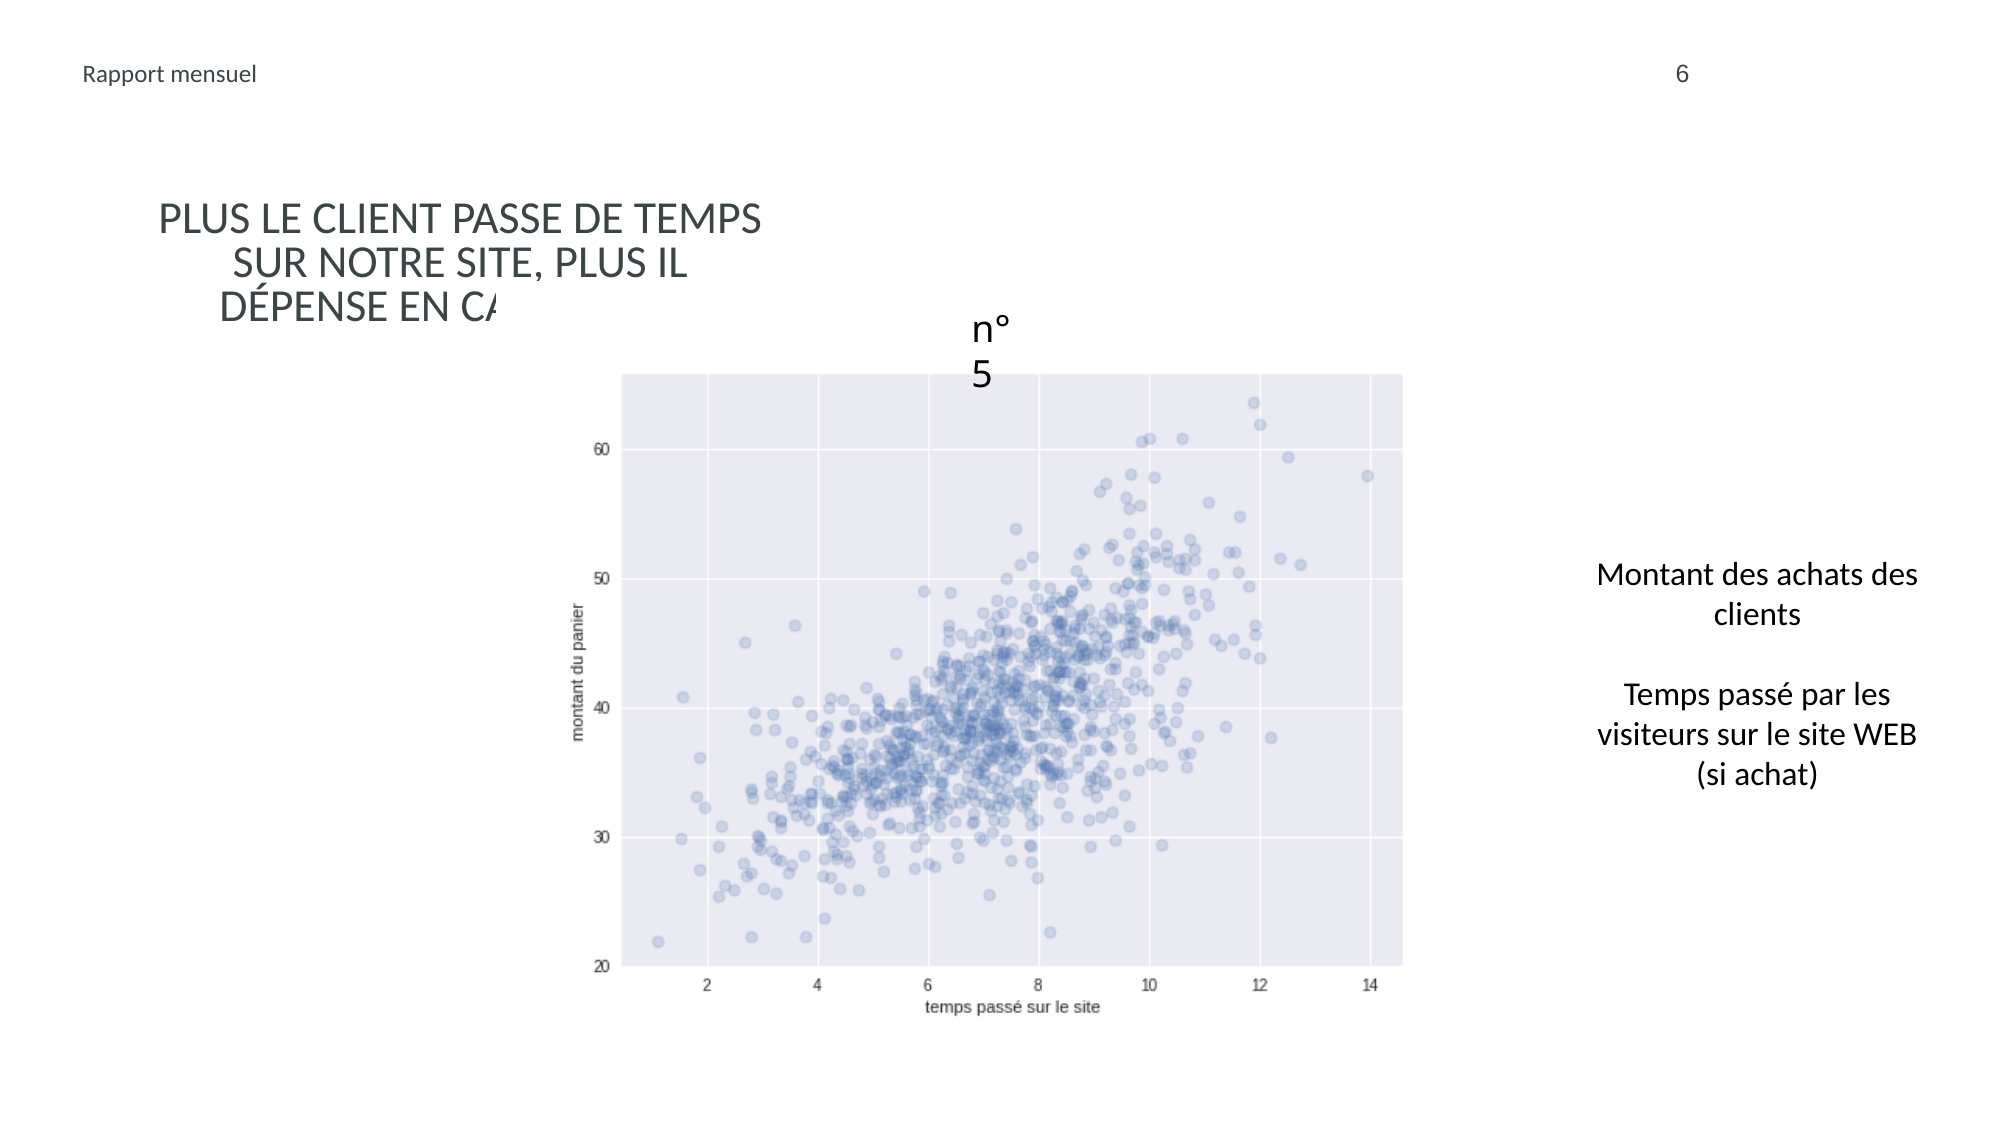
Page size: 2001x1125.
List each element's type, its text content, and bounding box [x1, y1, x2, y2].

picture [496, 281, 1504, 1066]
text_box [1660, 49, 1936, 95]
text_box Montant des achats des clients Temps passé par les visiteurs sur le site WEB (si achat) [1579, 544, 1936, 803]
text_box Rapport mensuel [67, 49, 368, 95]
text_box n°5 [956, 297, 1044, 358]
title Plus le client passe de temps sur notre site, plus il dépense en cas d’achat [0, 0, 2000, 263]
